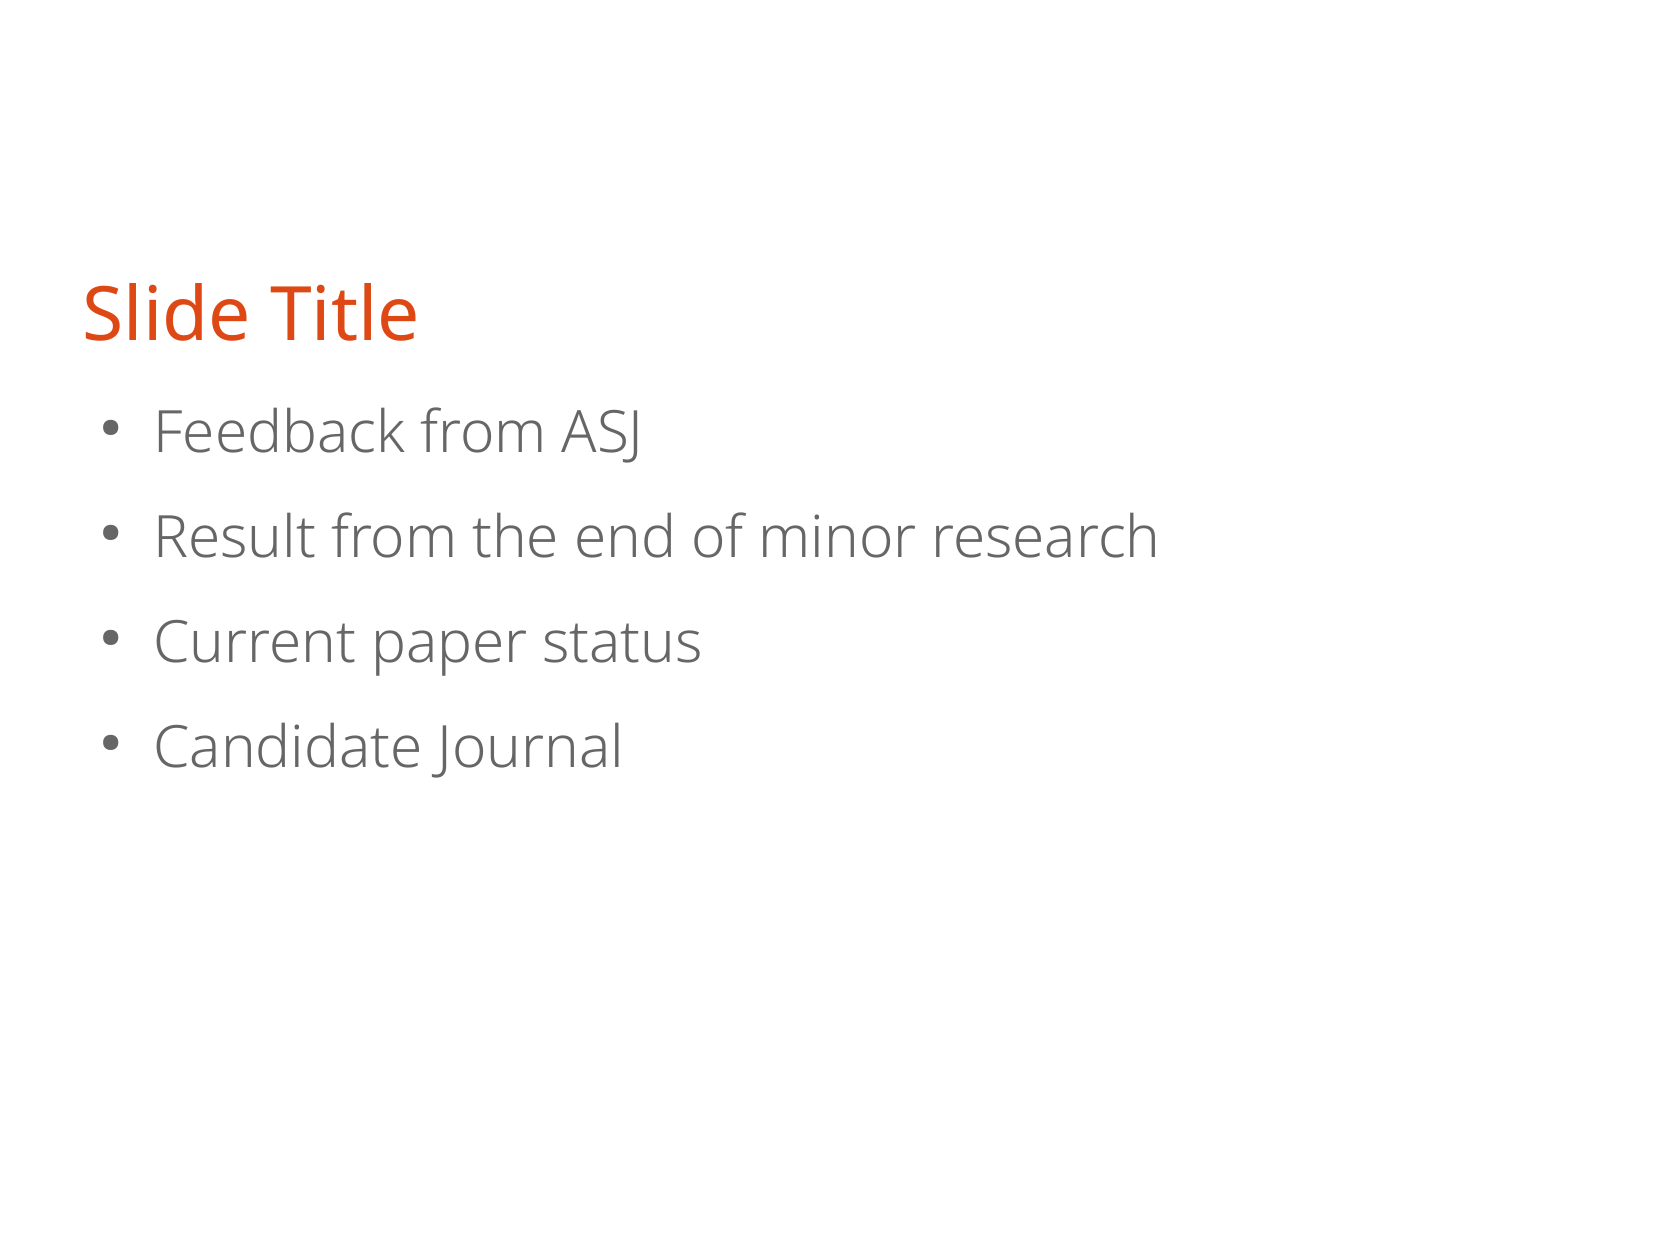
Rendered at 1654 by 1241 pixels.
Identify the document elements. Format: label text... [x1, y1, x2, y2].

list Feedback from ASJ Result from the end of minor research Current paper status Candidate Journal [82, 389, 1571, 1010]
title Slide Title [82, 248, 1571, 375]
